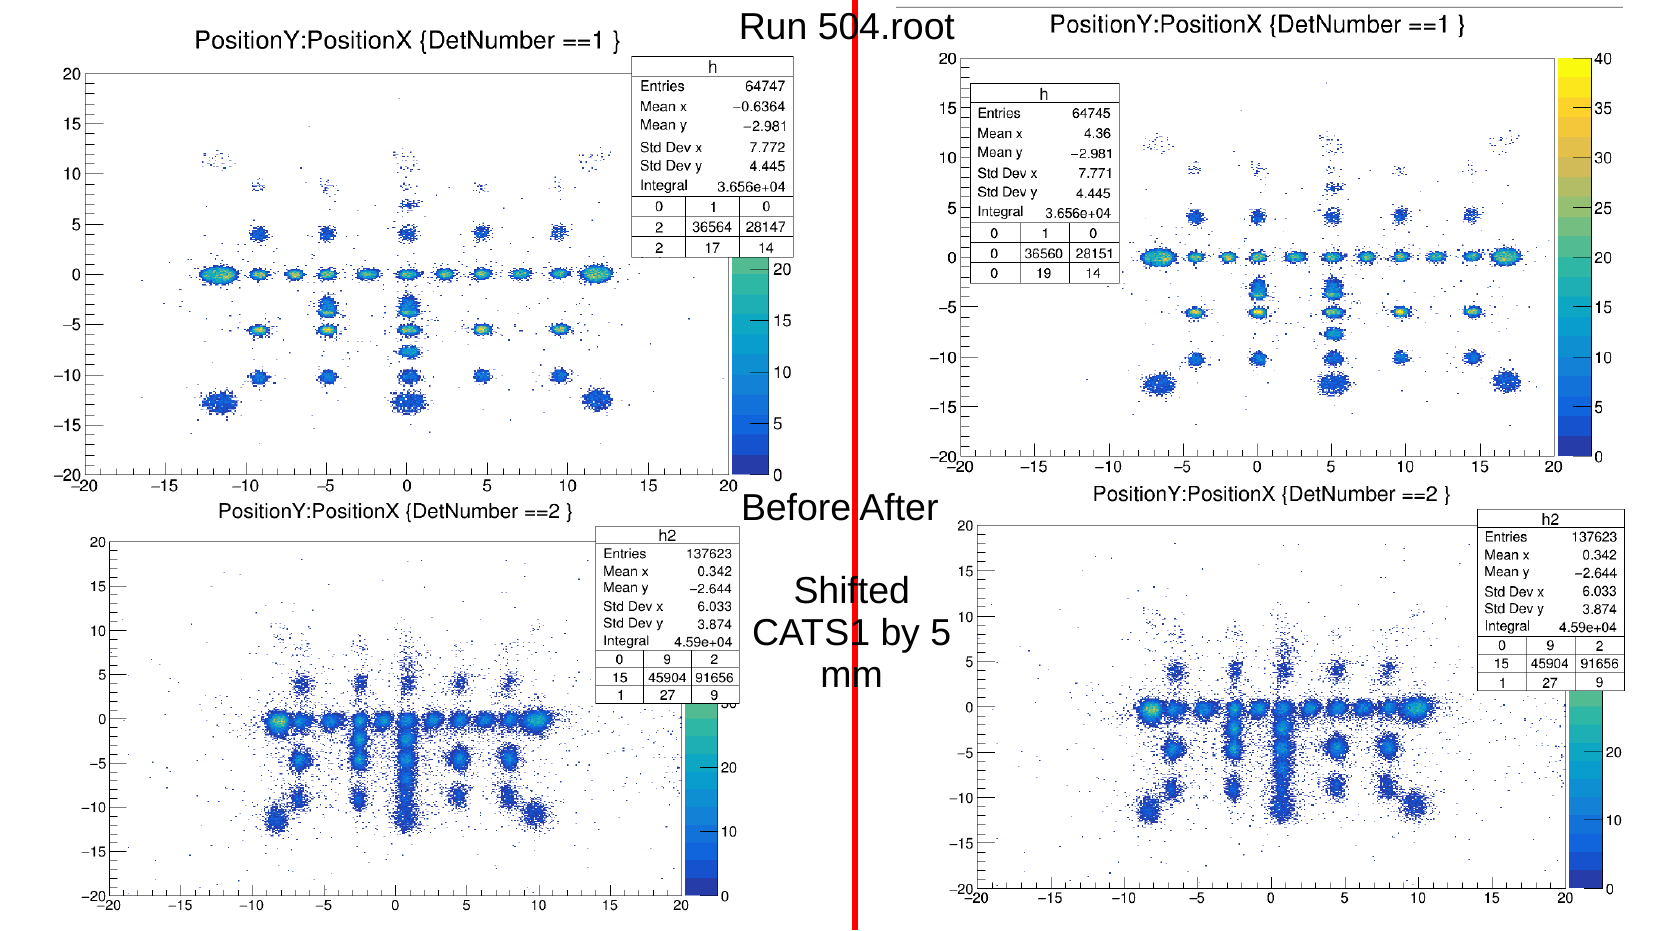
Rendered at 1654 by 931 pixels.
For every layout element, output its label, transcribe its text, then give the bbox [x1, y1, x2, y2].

text_box Before After [726, 479, 989, 537]
picture [23, 27, 806, 929]
text_box Run 504.root [724, 0, 1325, 55]
picture [896, 6, 1633, 931]
text_box Shifted CATS1 by 5 mm [720, 562, 983, 704]
